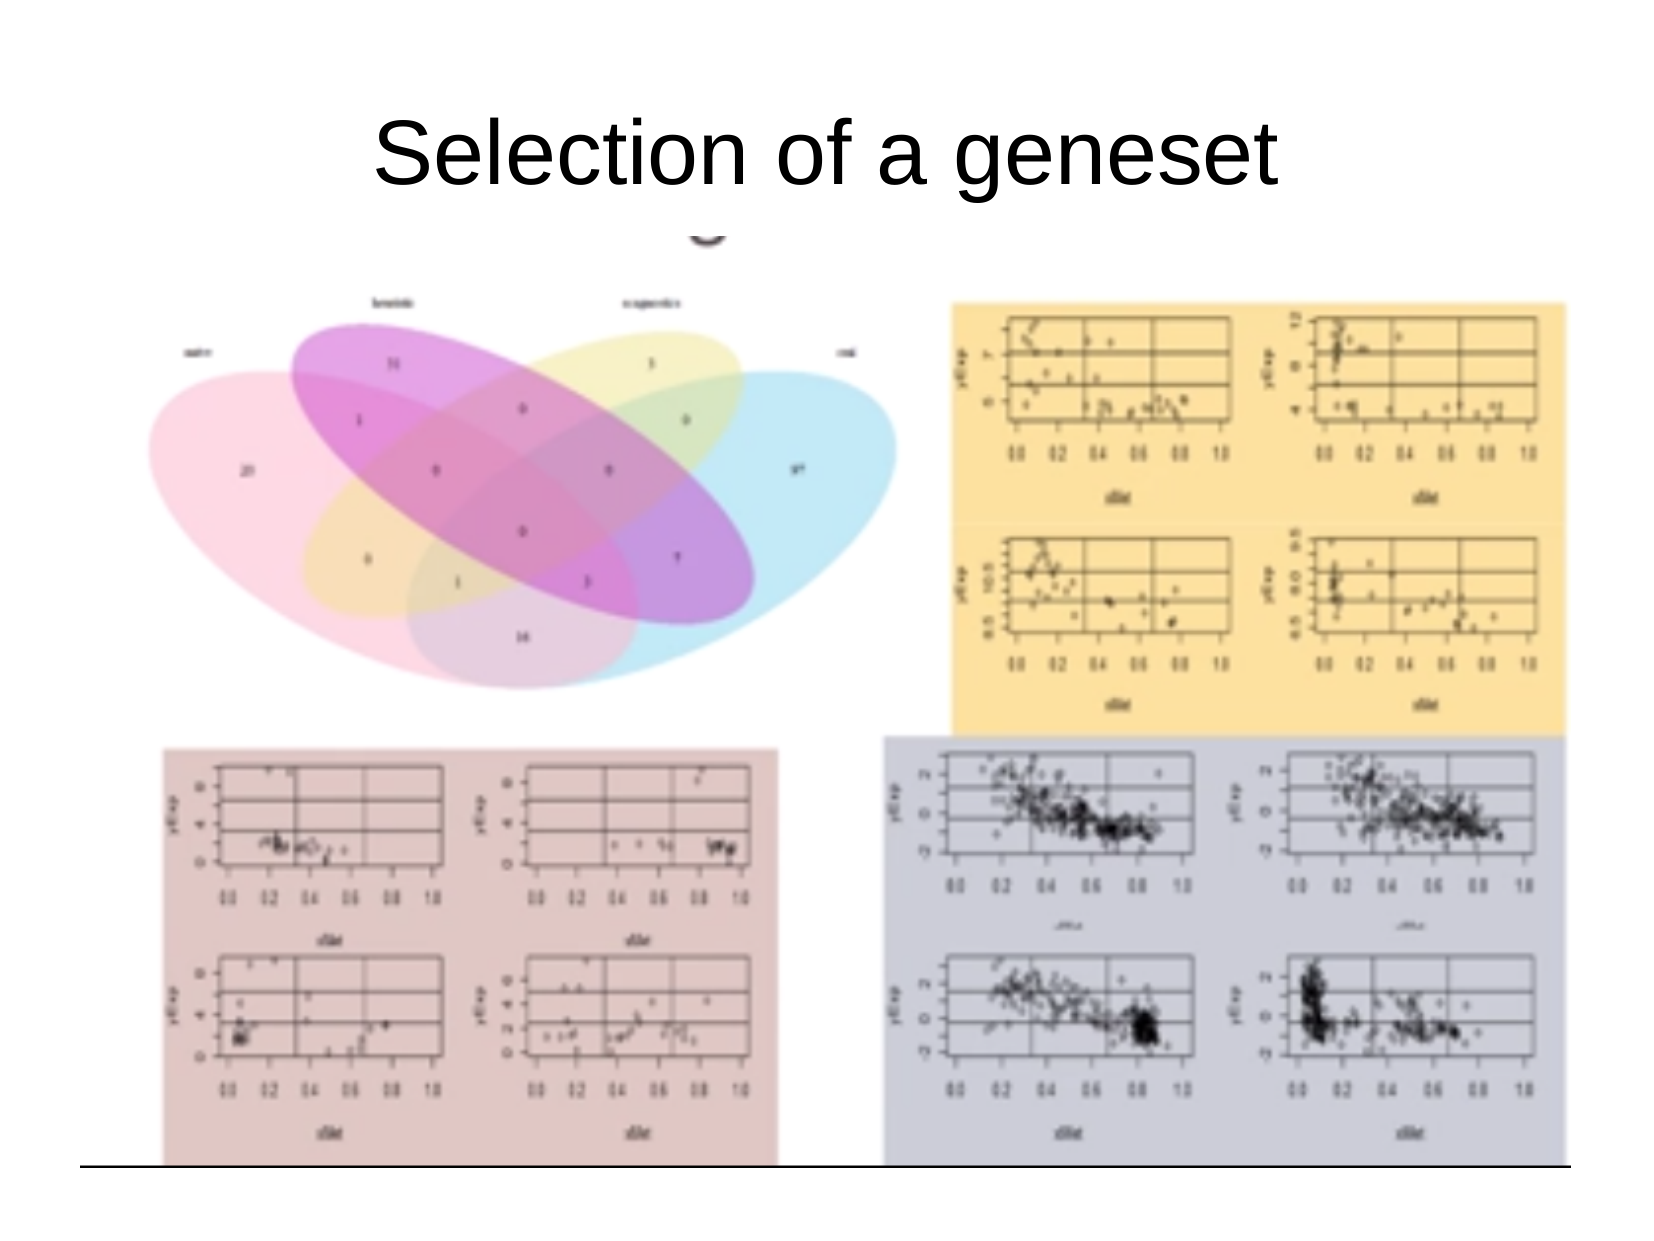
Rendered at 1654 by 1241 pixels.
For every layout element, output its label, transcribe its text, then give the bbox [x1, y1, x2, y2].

title Selection of a geneset [82, 49, 1571, 236]
picture [80, 236, 1571, 1168]
